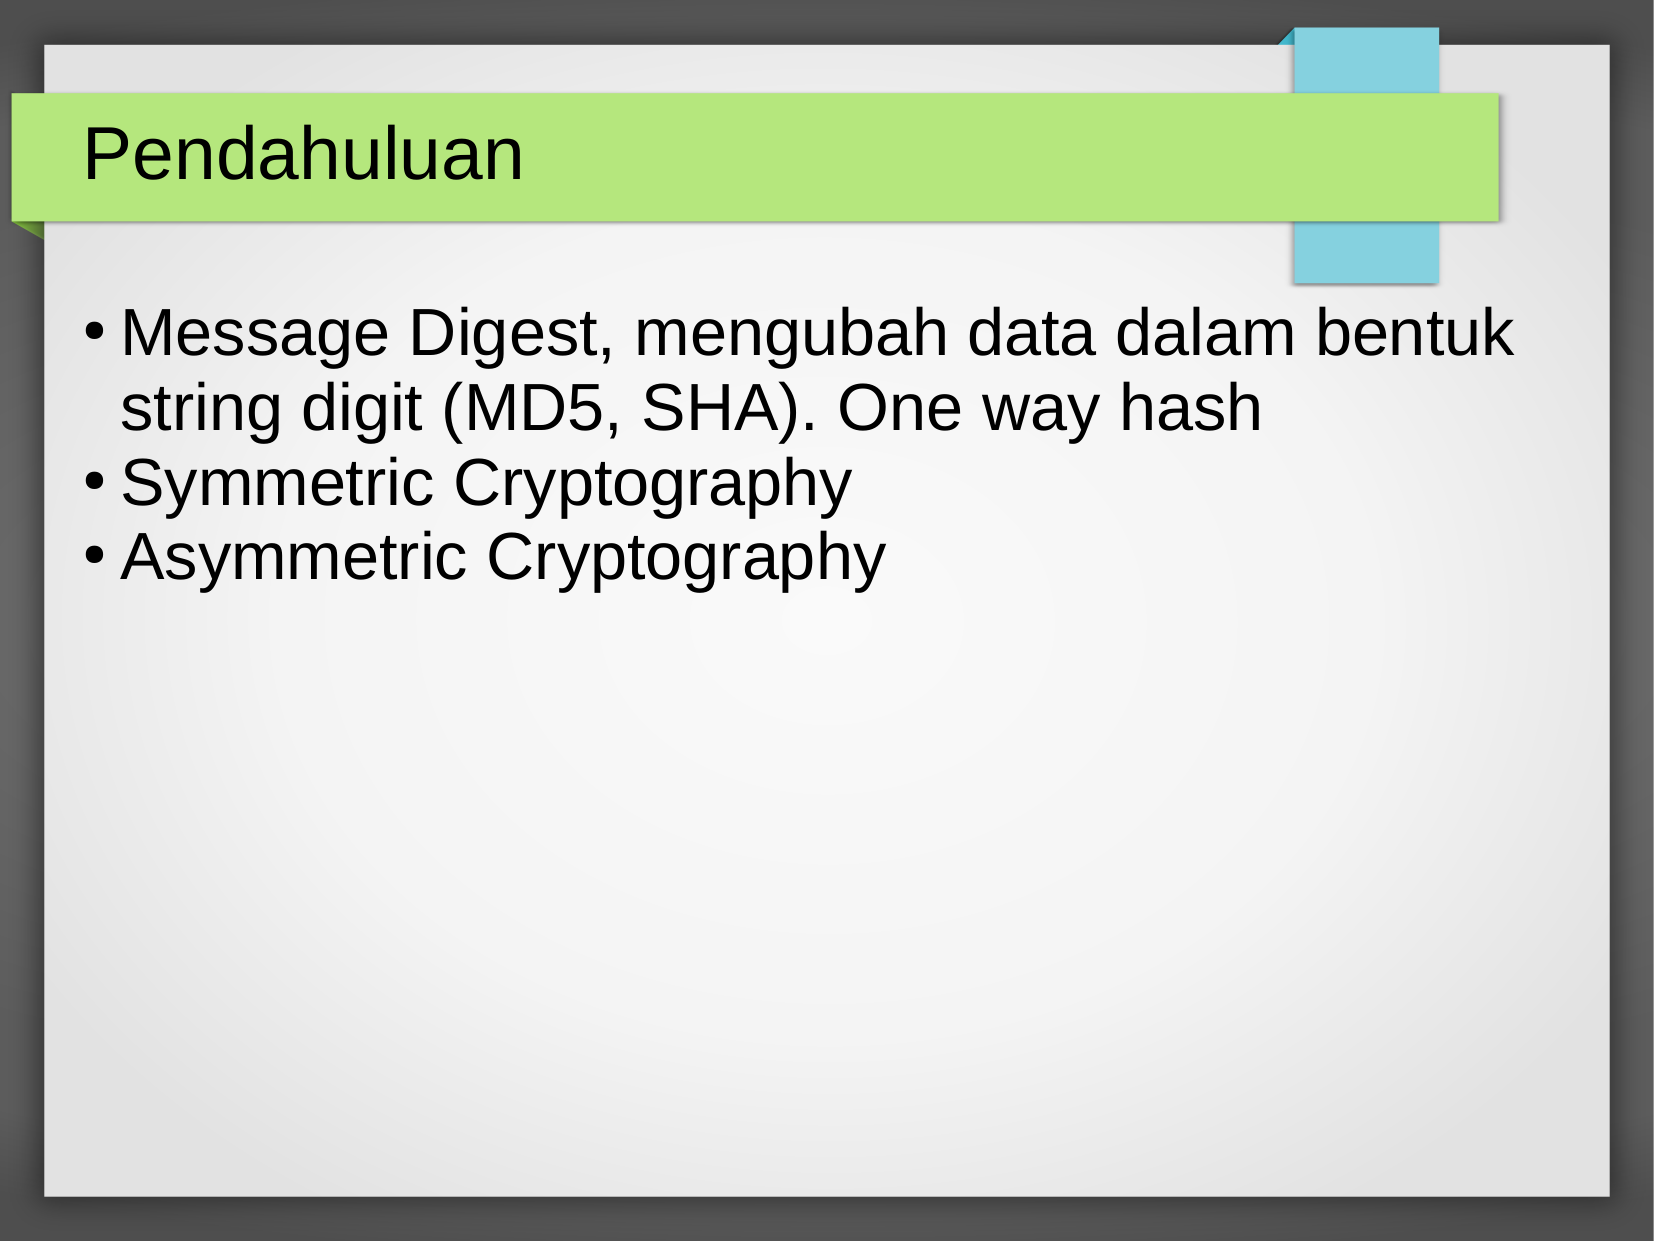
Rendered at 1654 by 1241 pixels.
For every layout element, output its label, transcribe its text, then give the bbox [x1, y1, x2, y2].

subtitle Message Digest, mengubah data dalam bentuk string digit (MD5, SHA). One way hash Symmetric Cryptography Asymmetric Cryptography [82, 295, 1571, 1015]
picture [0, 0, 1654, 1241]
title Pendahuluan [82, 94, 1264, 213]
